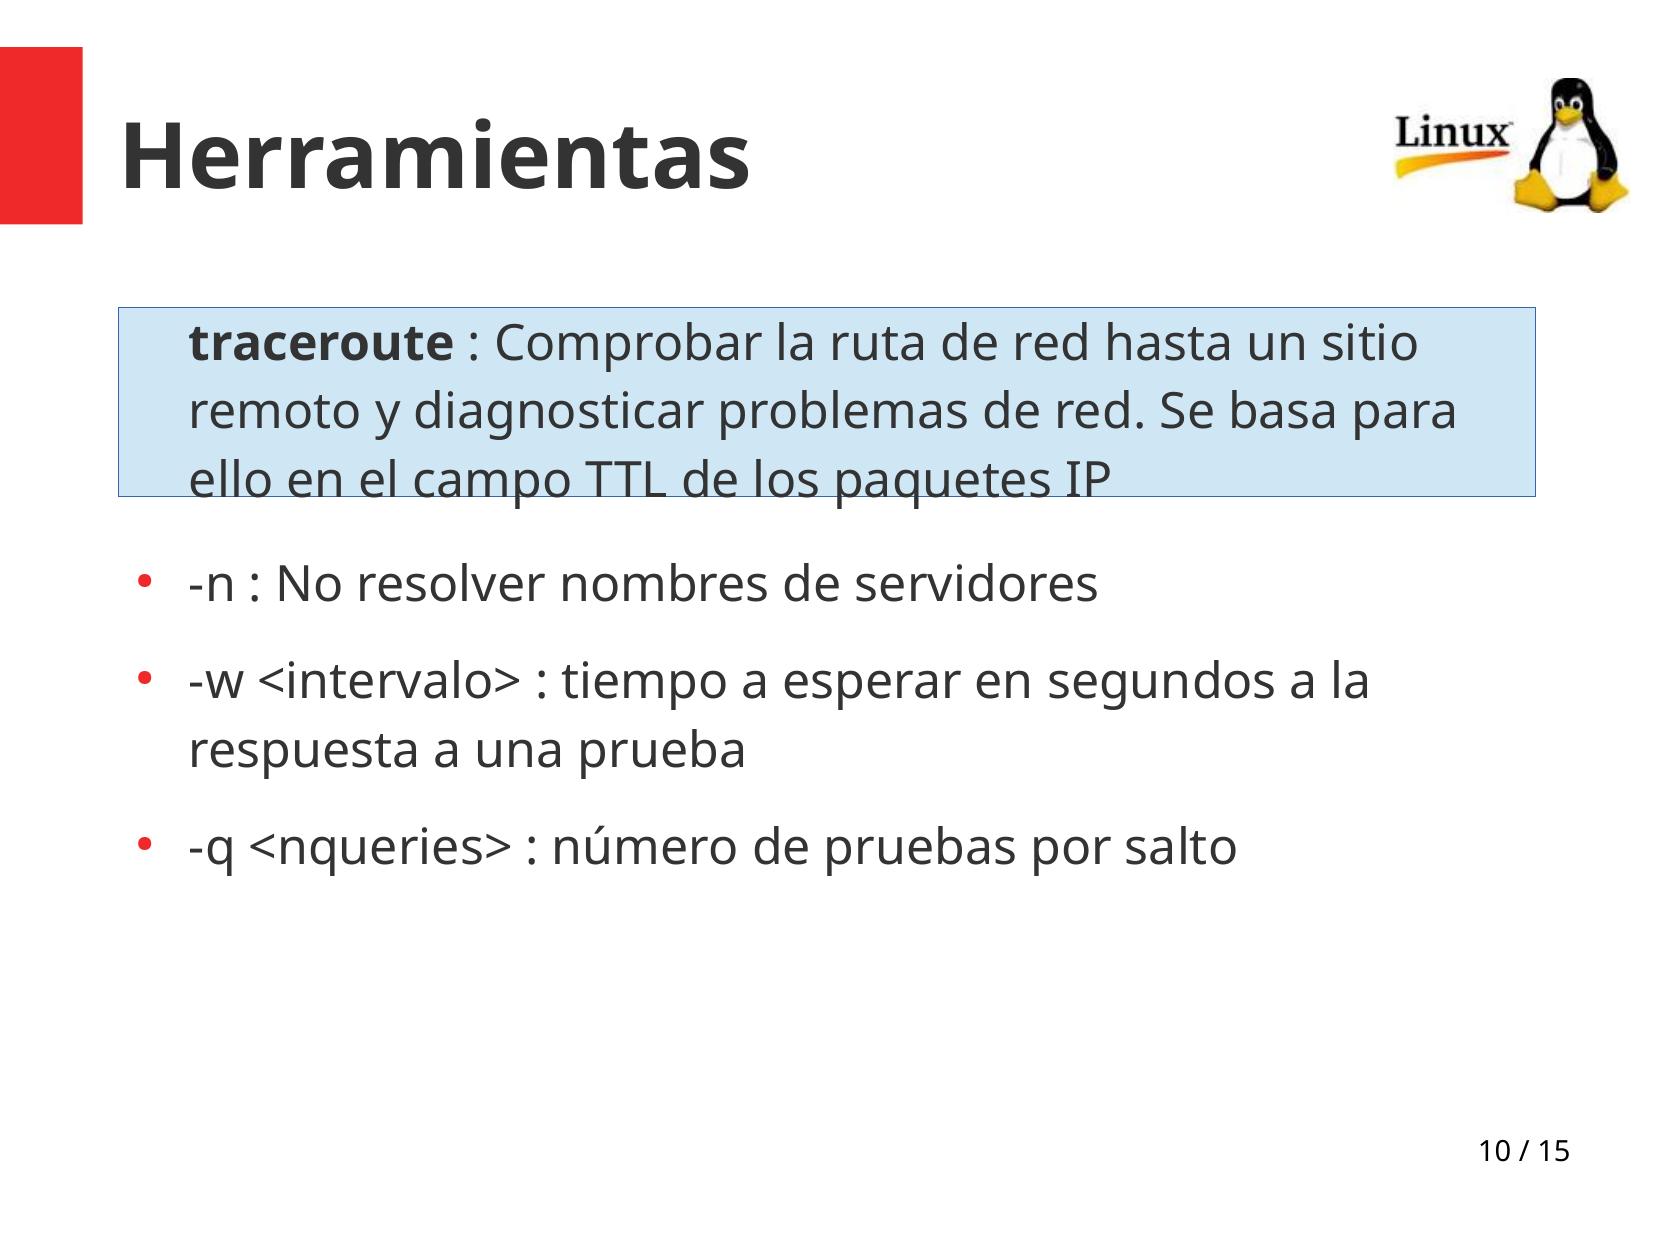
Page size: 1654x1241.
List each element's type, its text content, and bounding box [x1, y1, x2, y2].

list traceroute : Comprobar la ruta de red hasta un sitio remoto y diagnosticar problemas de red. Se basa para ello en el campo TTL de los paquetes IP [118, 307, 1536, 497]
list -n : No resolver nombres de servidores -w <intervalo> : tiempo a esperar en segundos a la respuesta a una prueba -q <nqueries> : número de pruebas por salto [118, 547, 1536, 1016]
title Herramientas [118, 49, 1571, 257]
picture [1393, 78, 1630, 213]
